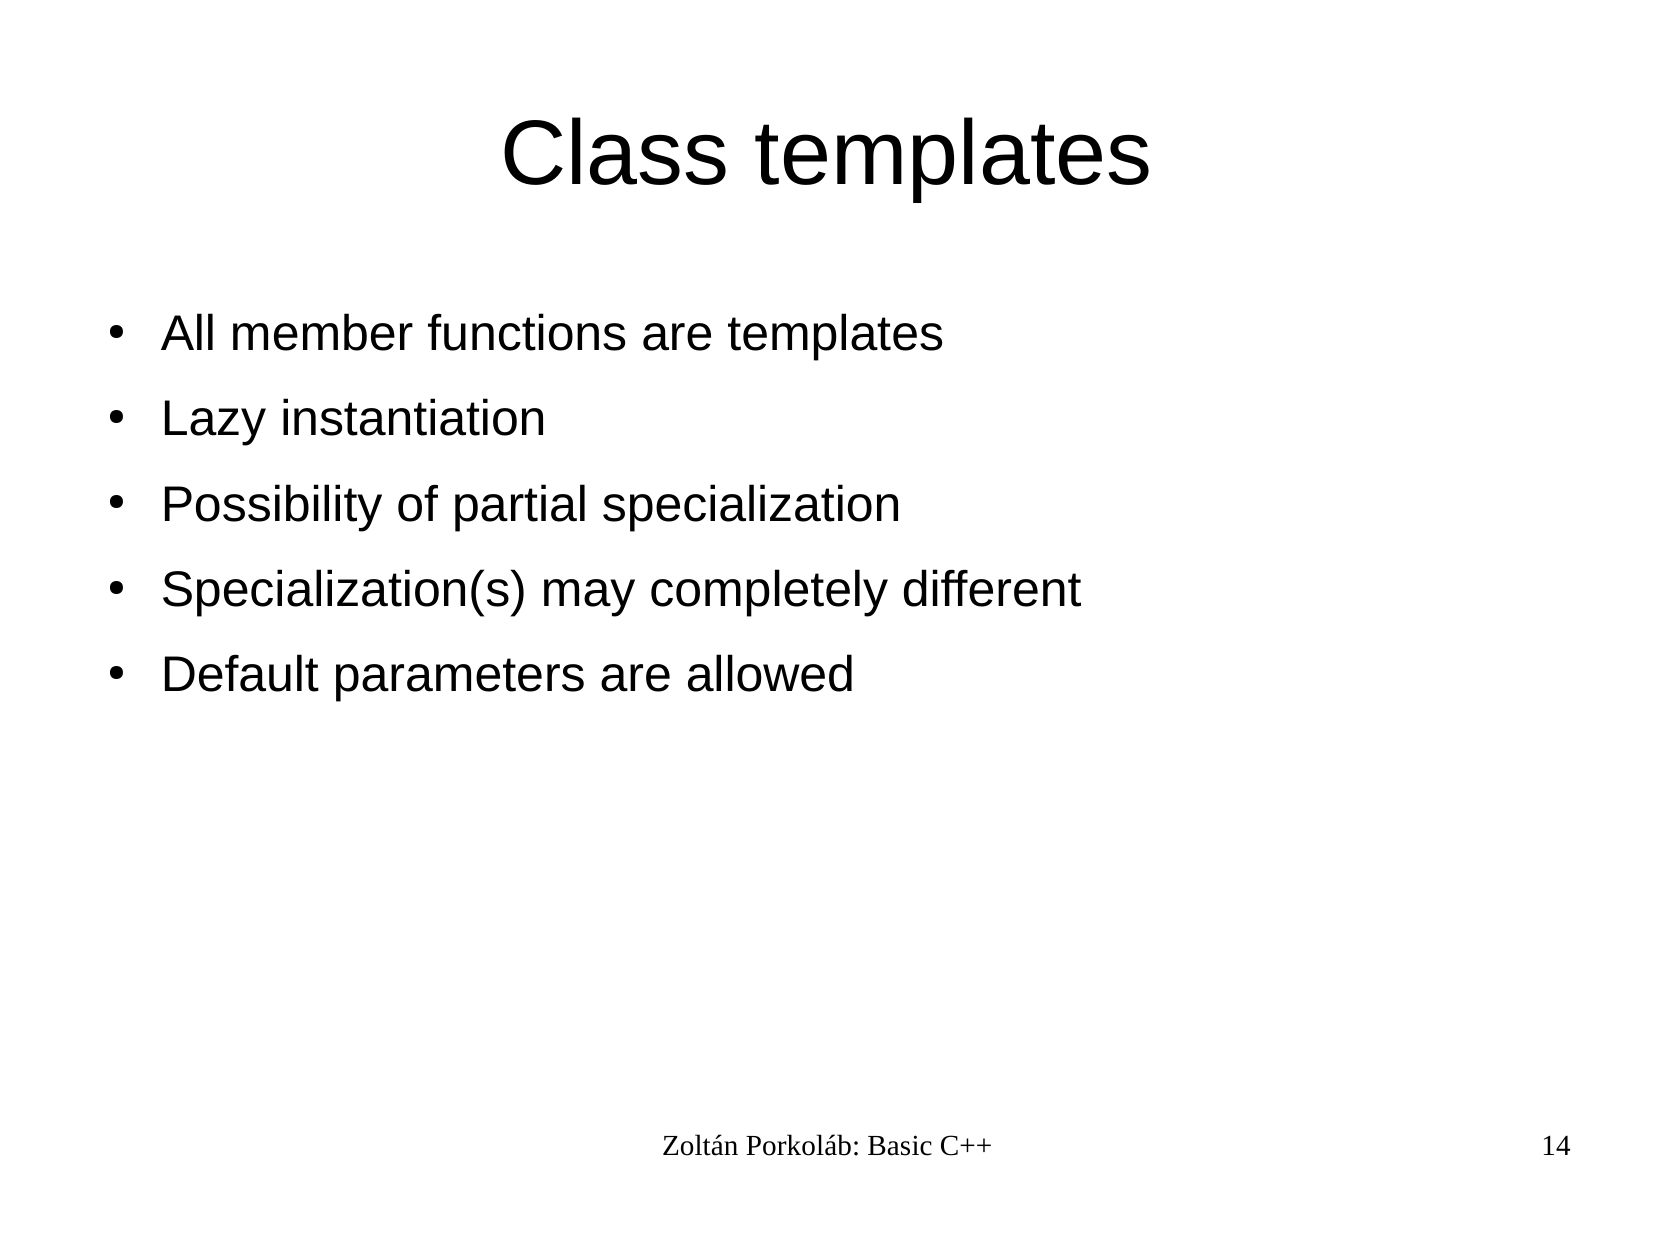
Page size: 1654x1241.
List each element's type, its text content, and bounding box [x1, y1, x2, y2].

title Class templates [82, 49, 1571, 257]
list All member functions are templates Lazy instantiation Possibility of partial specialization Specialization(s) may completely different Default parameters are allowed [90, 305, 1579, 931]
